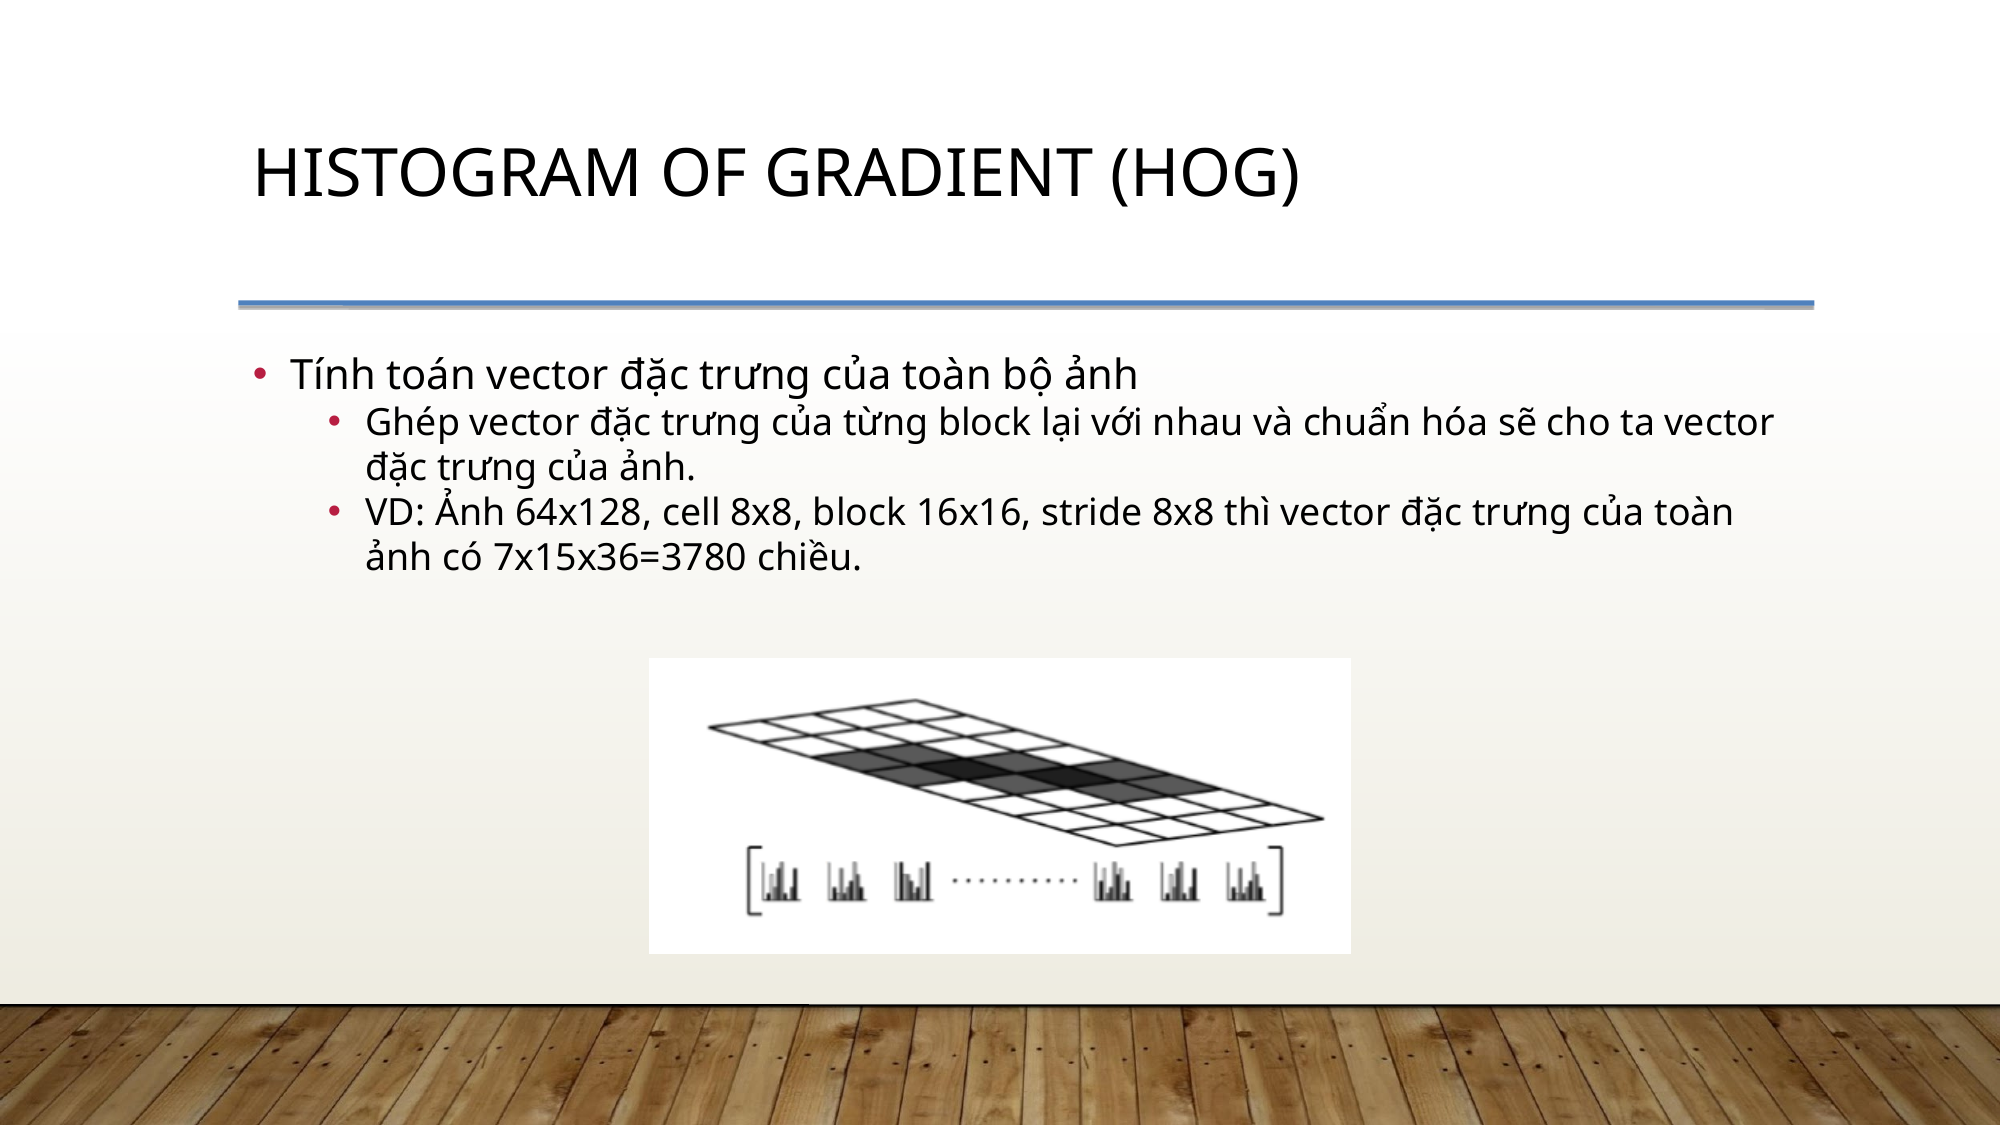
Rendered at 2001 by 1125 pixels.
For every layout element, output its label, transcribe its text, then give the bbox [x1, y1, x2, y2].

picture [649, 658, 1351, 954]
text_box Tính toán vector đặc trưng của toàn bộ ảnh Ghép vector đặc trưng của từng block lại với nhau và chuẩn hóa sẽ cho ta vector đặc trưng của ảnh. VD: Ảnh 64x128, cell 8x8, block 16x16, stride 8x8 thì vector đặc trưng của toàn ảnh có 7x15x36=3780 chiều. [238, 330, 1814, 897]
text_box HISTOGRAM OF GRADIENT (HOG) [238, 131, 1814, 304]
picture [0, 1007, 2000, 1125]
